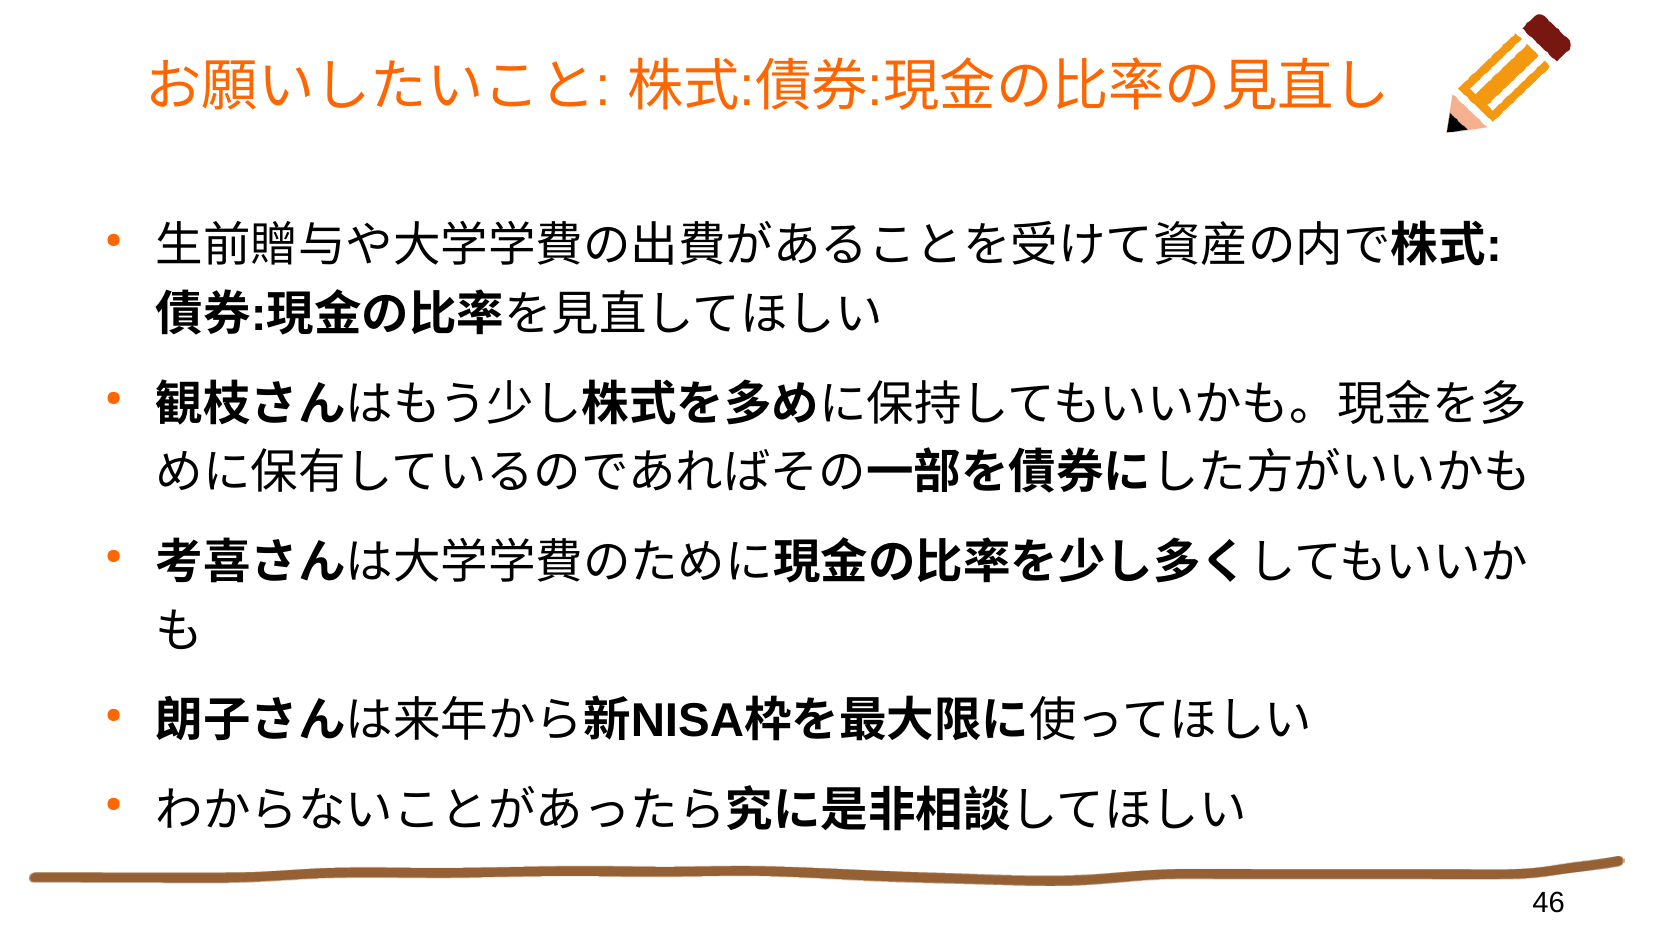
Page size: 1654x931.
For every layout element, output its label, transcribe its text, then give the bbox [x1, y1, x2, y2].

title お願いしたいこと: 株式:債券:現金の比率の見直し [88, 29, 1447, 133]
list 生前贈与や大学学費の出費があることを受けて資産の内で株式:債券:現金の比率を見直してほしい 観枝さんはもう少し株式を多めに保持してもいいかも。現金を多めに保有しているのであればその一部を債券にした方がいいかも 考喜さんは大学学費のために現金の比率を少し多くしてもいいかも 朗子さんは来年から新NISA枠を最大限に使ってほしい わからないことがあったら究に是非相談してほしい [88, 206, 1538, 857]
picture [1446, 14, 1571, 133]
picture [29, 856, 1625, 886]
